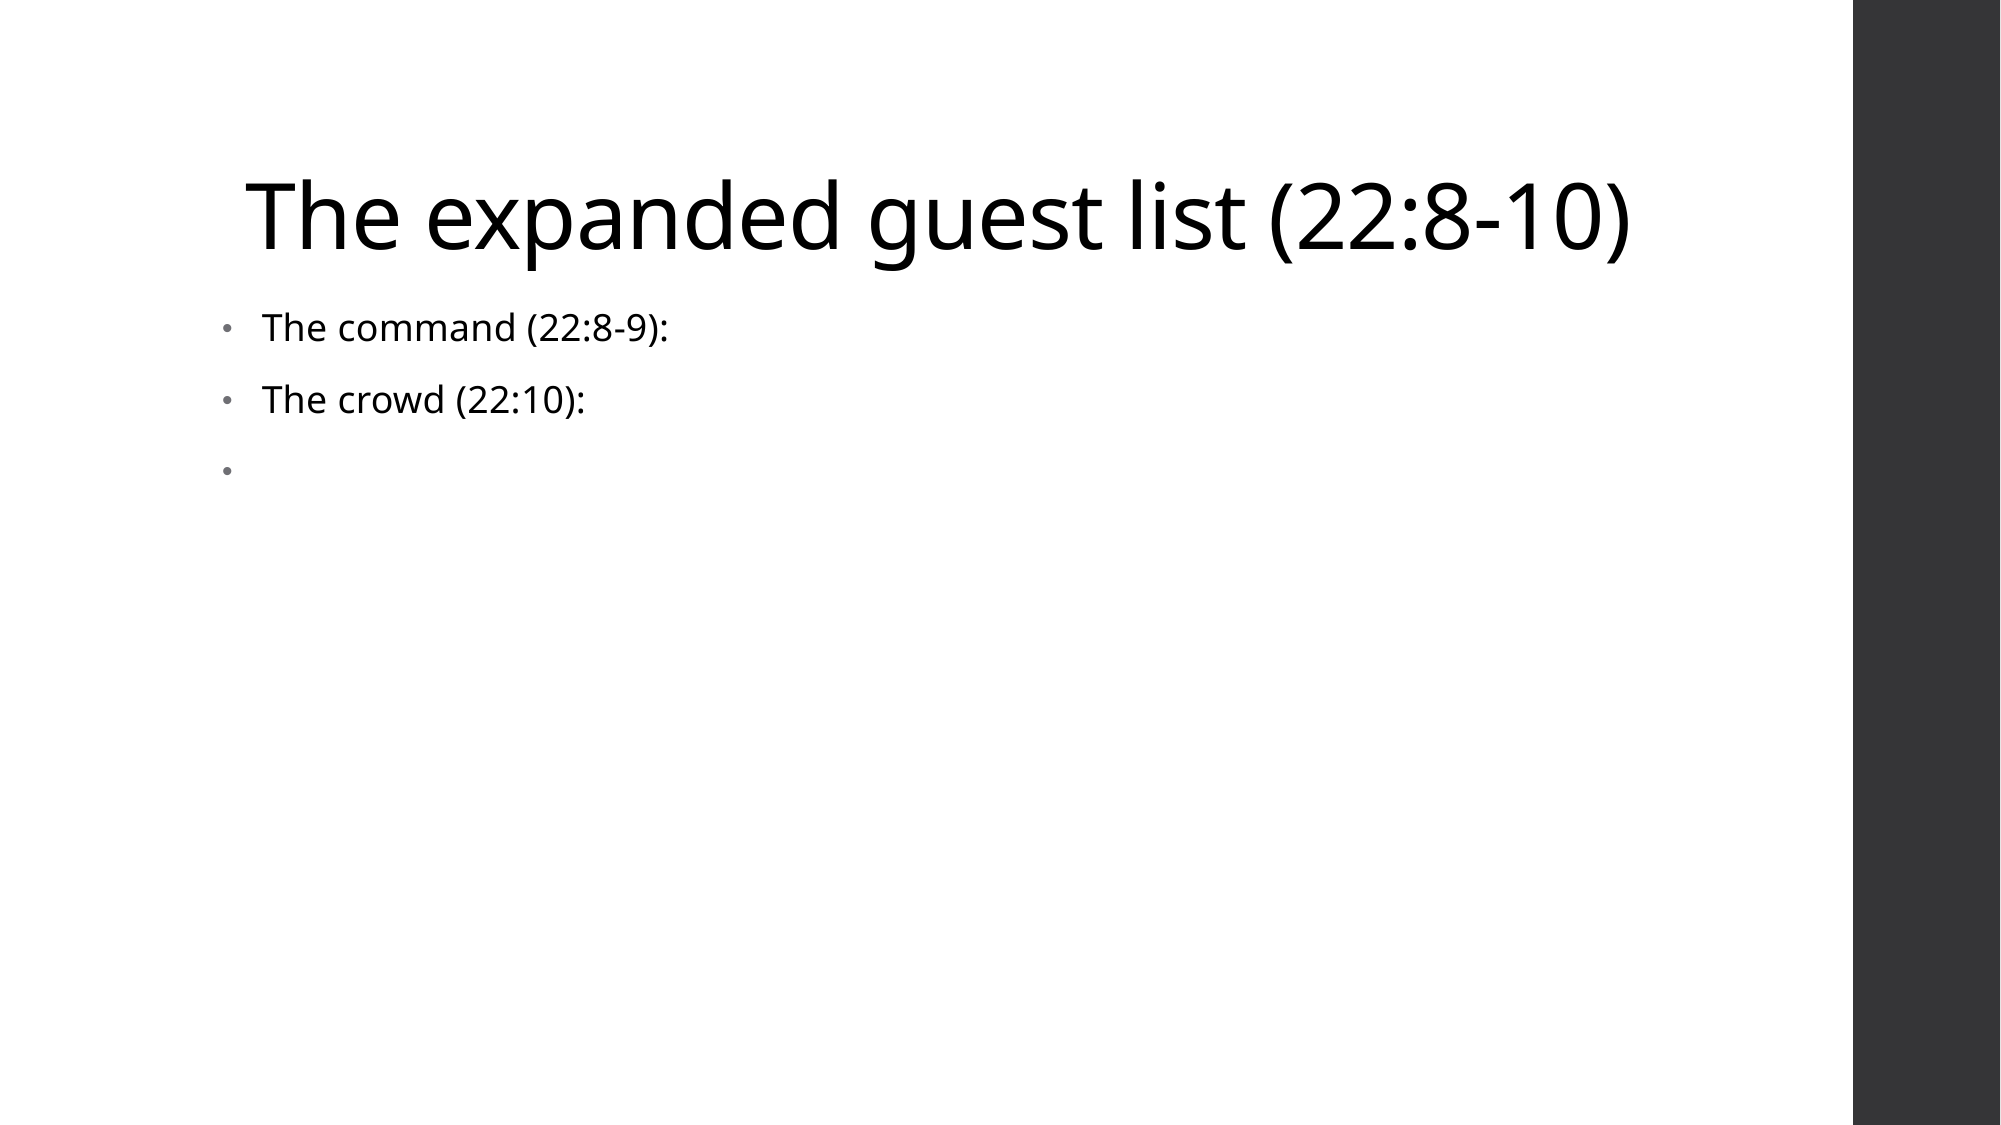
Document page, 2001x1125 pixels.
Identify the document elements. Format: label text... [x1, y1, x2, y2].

title The expanded guest list (22:8-10) [206, 60, 1797, 278]
list The command (22:8-9): The crowd (22:10): [206, 299, 1617, 1014]
